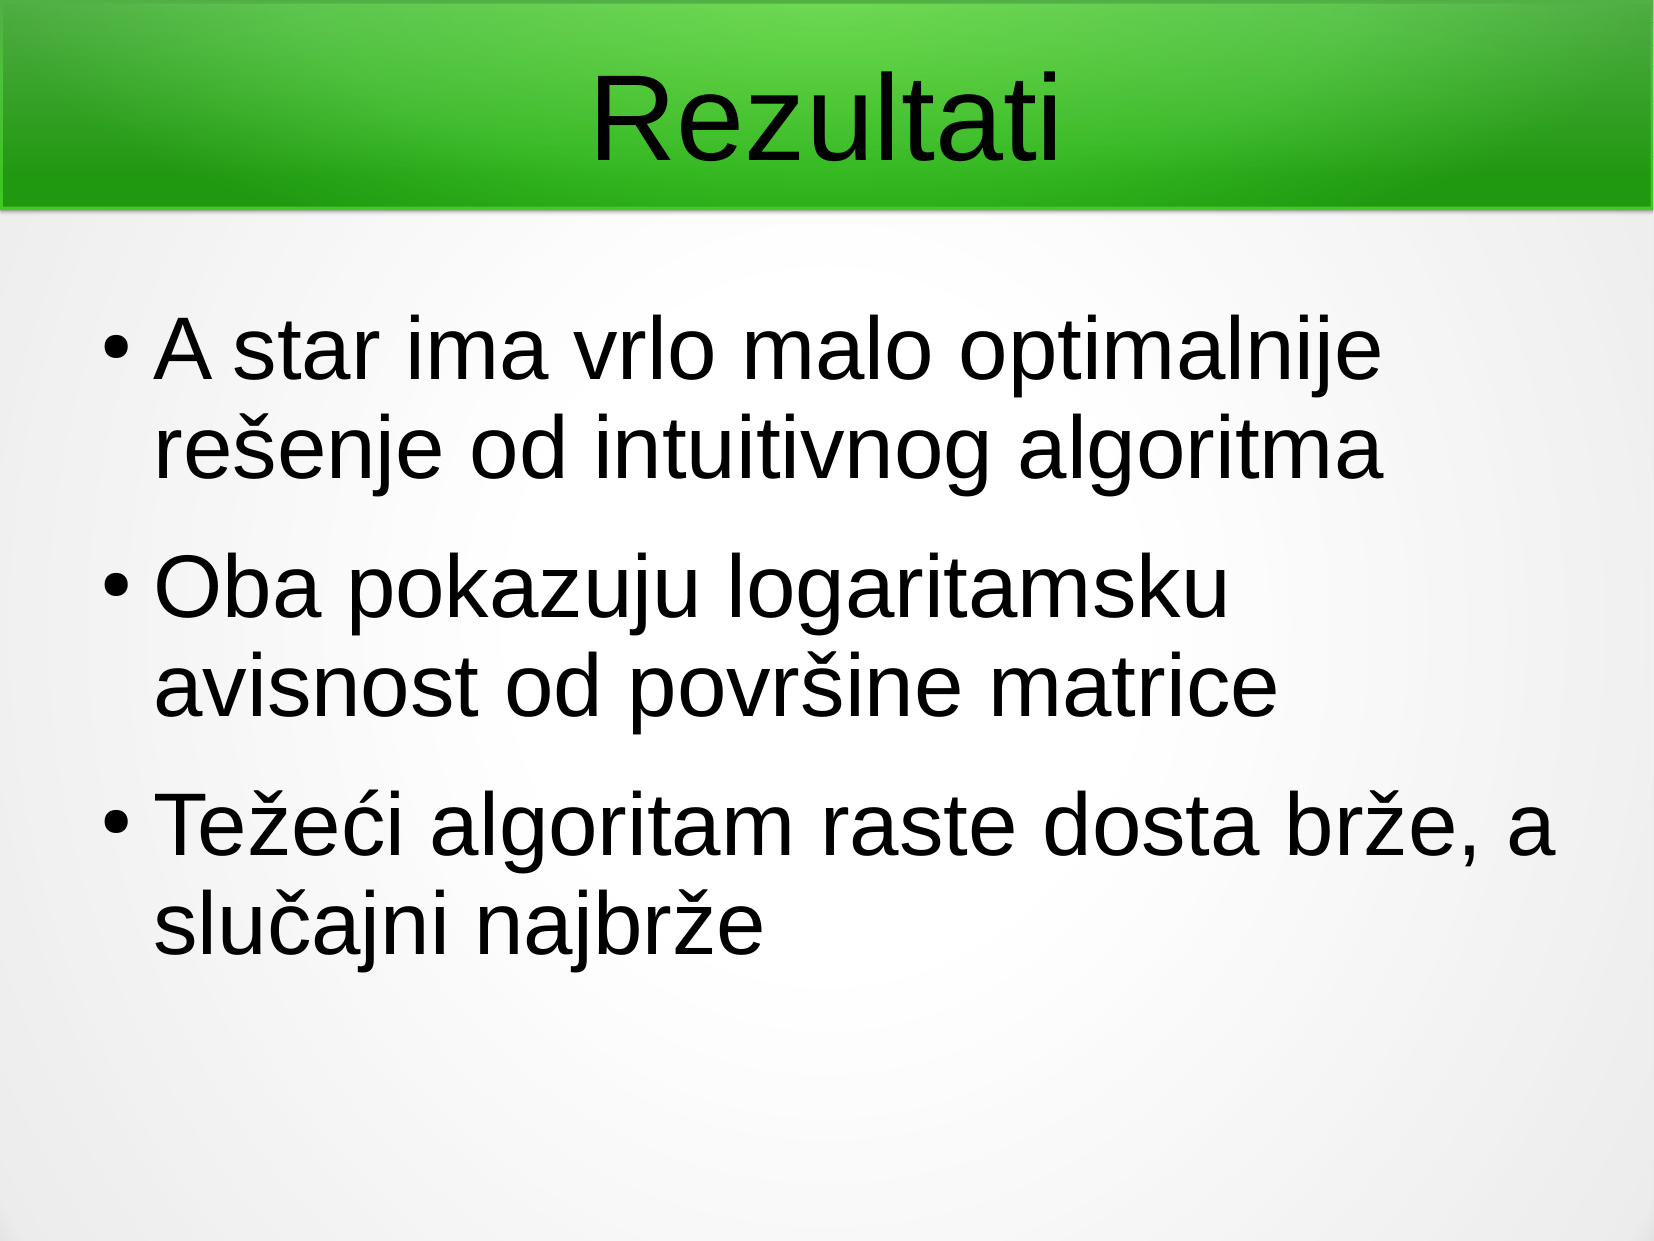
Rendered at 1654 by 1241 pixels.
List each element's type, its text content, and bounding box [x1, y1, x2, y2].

list A star ima vrlo malo optimalnije rešenje od intuitivnog algoritma Oba pokazuju logaritamsku avisnost od površine matrice Težeći algoritam raste dosta brže, a slučajni najbrže [82, 299, 1571, 1019]
title Rezultati [82, 47, 1571, 189]
